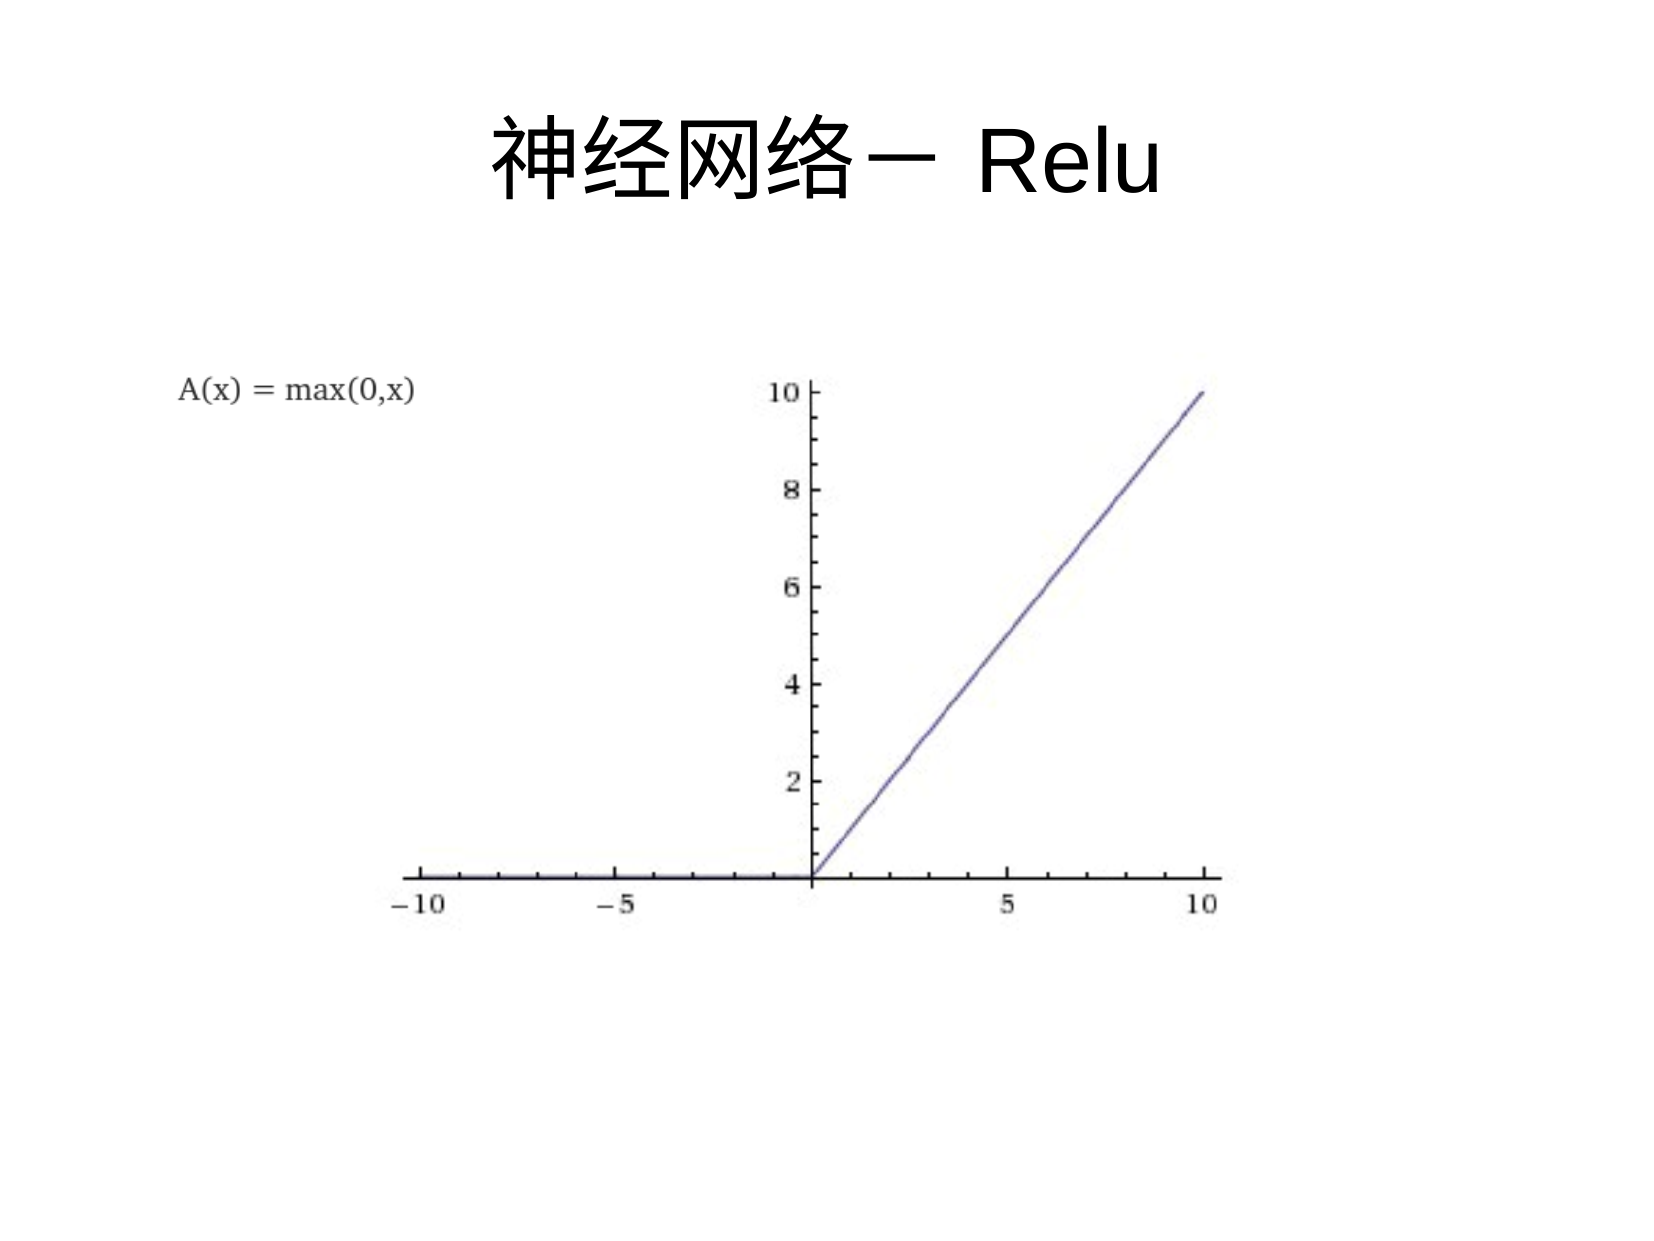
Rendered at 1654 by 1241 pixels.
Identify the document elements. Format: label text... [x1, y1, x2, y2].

picture [149, 290, 1483, 1010]
title 神经网络－Relu [82, 49, 1571, 257]
